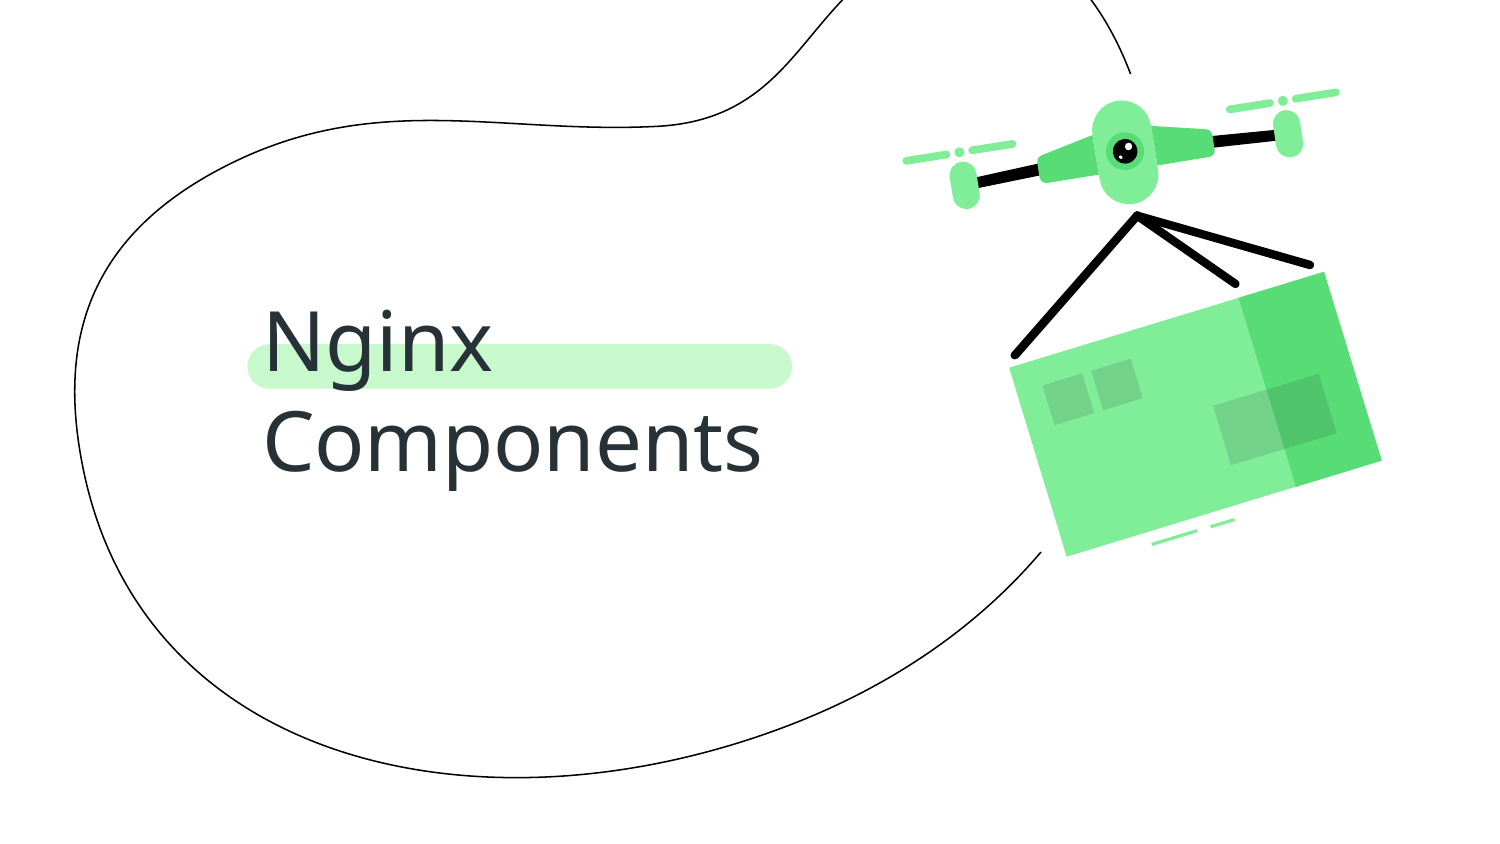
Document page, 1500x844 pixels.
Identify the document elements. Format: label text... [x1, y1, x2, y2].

text_box [954, 147, 965, 158]
text_box [912, 71, 1429, 587]
text_box [902, 150, 951, 165]
text_box Nginx Components [247, 273, 882, 393]
